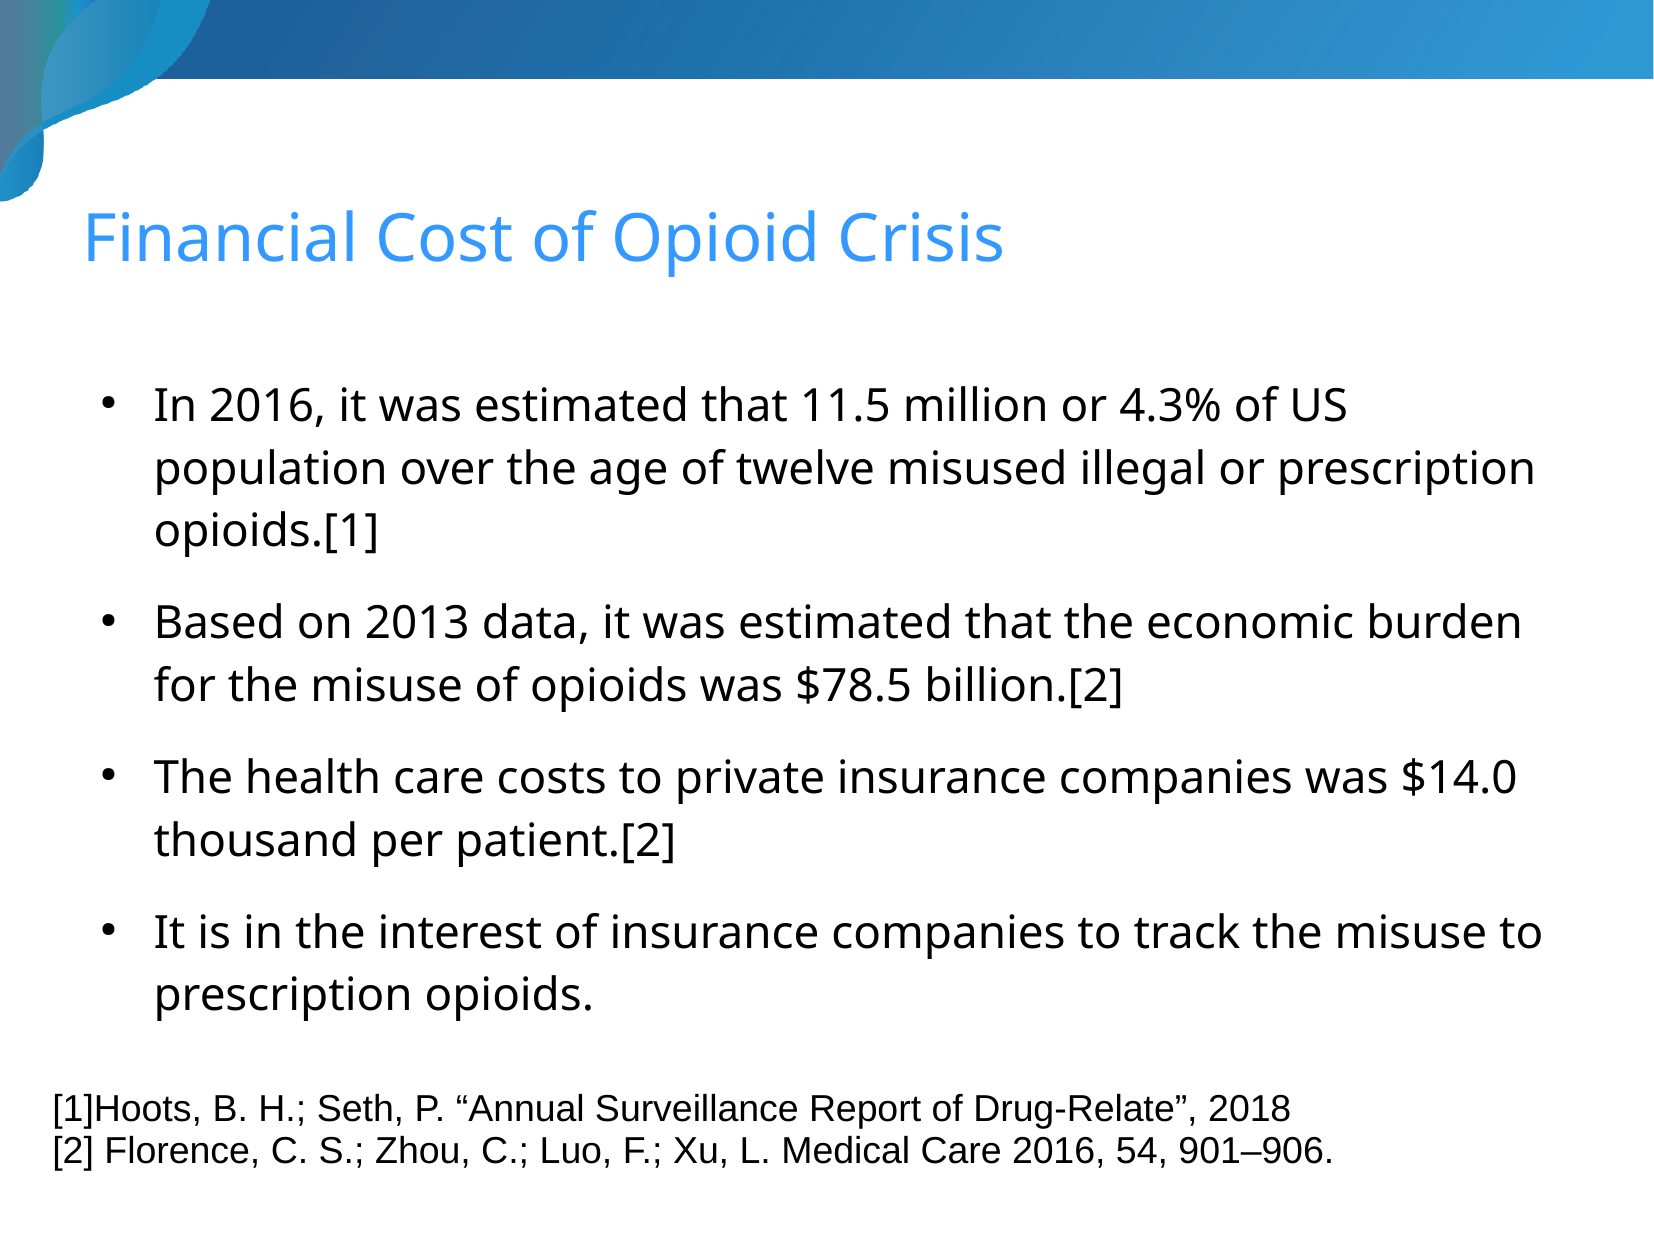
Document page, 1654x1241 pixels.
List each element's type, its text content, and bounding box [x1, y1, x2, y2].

text_box [1]Hoots, B. H.; Seth, P. “Annual Surveillance Report of Drug-Relate”, 2018 [2] Florence, C. S.; Zhou, C.; Luo, F.; Xu, L. Medical Care 2016, 54, 901–906. [37, 1079, 1576, 1241]
title Financial Cost of Opioid Crisis [82, 132, 1571, 340]
picture [0, 0, 1654, 1241]
list In 2016, it was estimated that 11.5 million or 4.3% of US population over the age of twelve misused illegal or prescription opioids.[1] Based on 2013 data, it was estimated that the economic burden for the misuse of opioids was $78.5 billion.[2] The health care costs to private insurance companies was $14.0 thousand per patient.[2] It is in the interest of insurance companies to track the misuse to prescription opioids. [82, 372, 1571, 1079]
